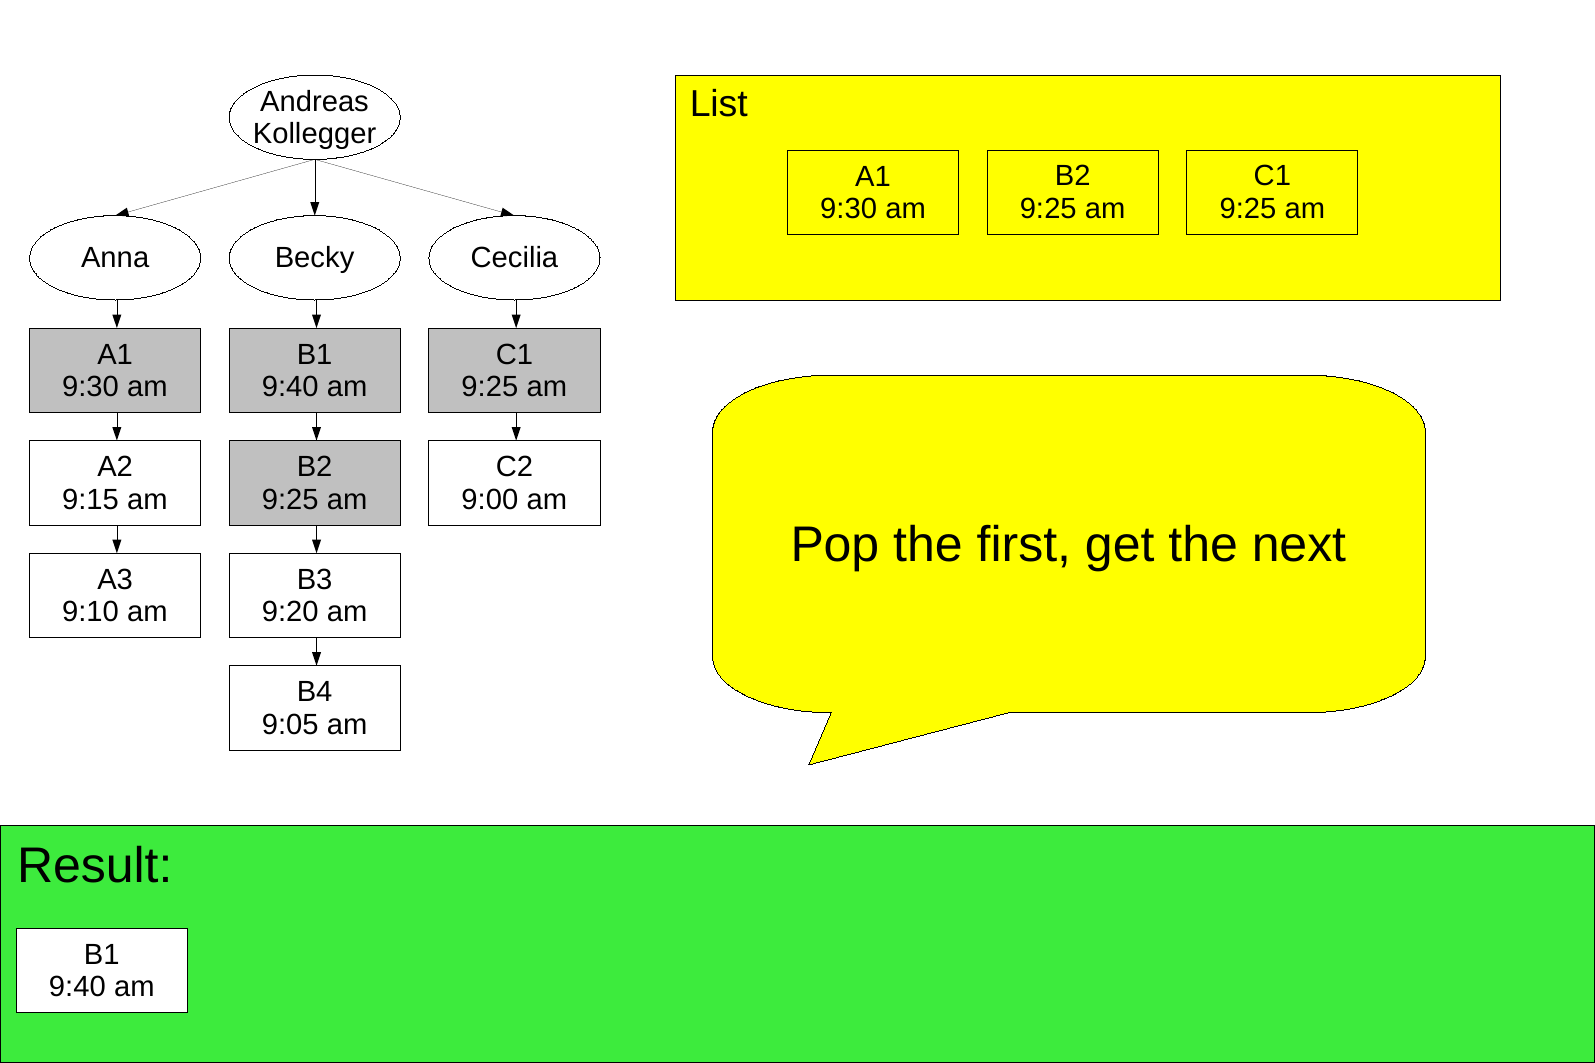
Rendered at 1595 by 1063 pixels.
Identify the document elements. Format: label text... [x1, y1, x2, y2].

text_box A2 9:15 am [29, 440, 201, 526]
text_box Becky [229, 215, 401, 301]
text_box C1 9:25 am [1186, 150, 1358, 235]
text_box C1 9:25 am [428, 328, 601, 413]
text_box B1 9:40 am [16, 928, 188, 1013]
text_box [675, 75, 1501, 301]
text_box B1 9:40 am [229, 328, 401, 413]
text_box Cecilia [428, 215, 601, 301]
text_box Andreas Kollegger [229, 75, 401, 160]
text_box A3 9:10 am [29, 553, 201, 638]
text_box B4 9:05 am [229, 665, 401, 751]
text_box Anna [29, 215, 201, 301]
text_box B3 9:20 am [229, 553, 401, 638]
text_box [0, 825, 1595, 1063]
text_box B2 9:25 am [229, 440, 401, 526]
text_box List [675, 75, 763, 132]
text_box Result: [2, 829, 188, 901]
text_box B2 9:25 am [987, 150, 1159, 235]
text_box A1 9:30 am [29, 328, 201, 413]
text_box C2 9:00 am [428, 440, 601, 526]
text_box A1 9:30 am [787, 150, 959, 235]
text_box Pop the first, get the next [712, 375, 1426, 765]
